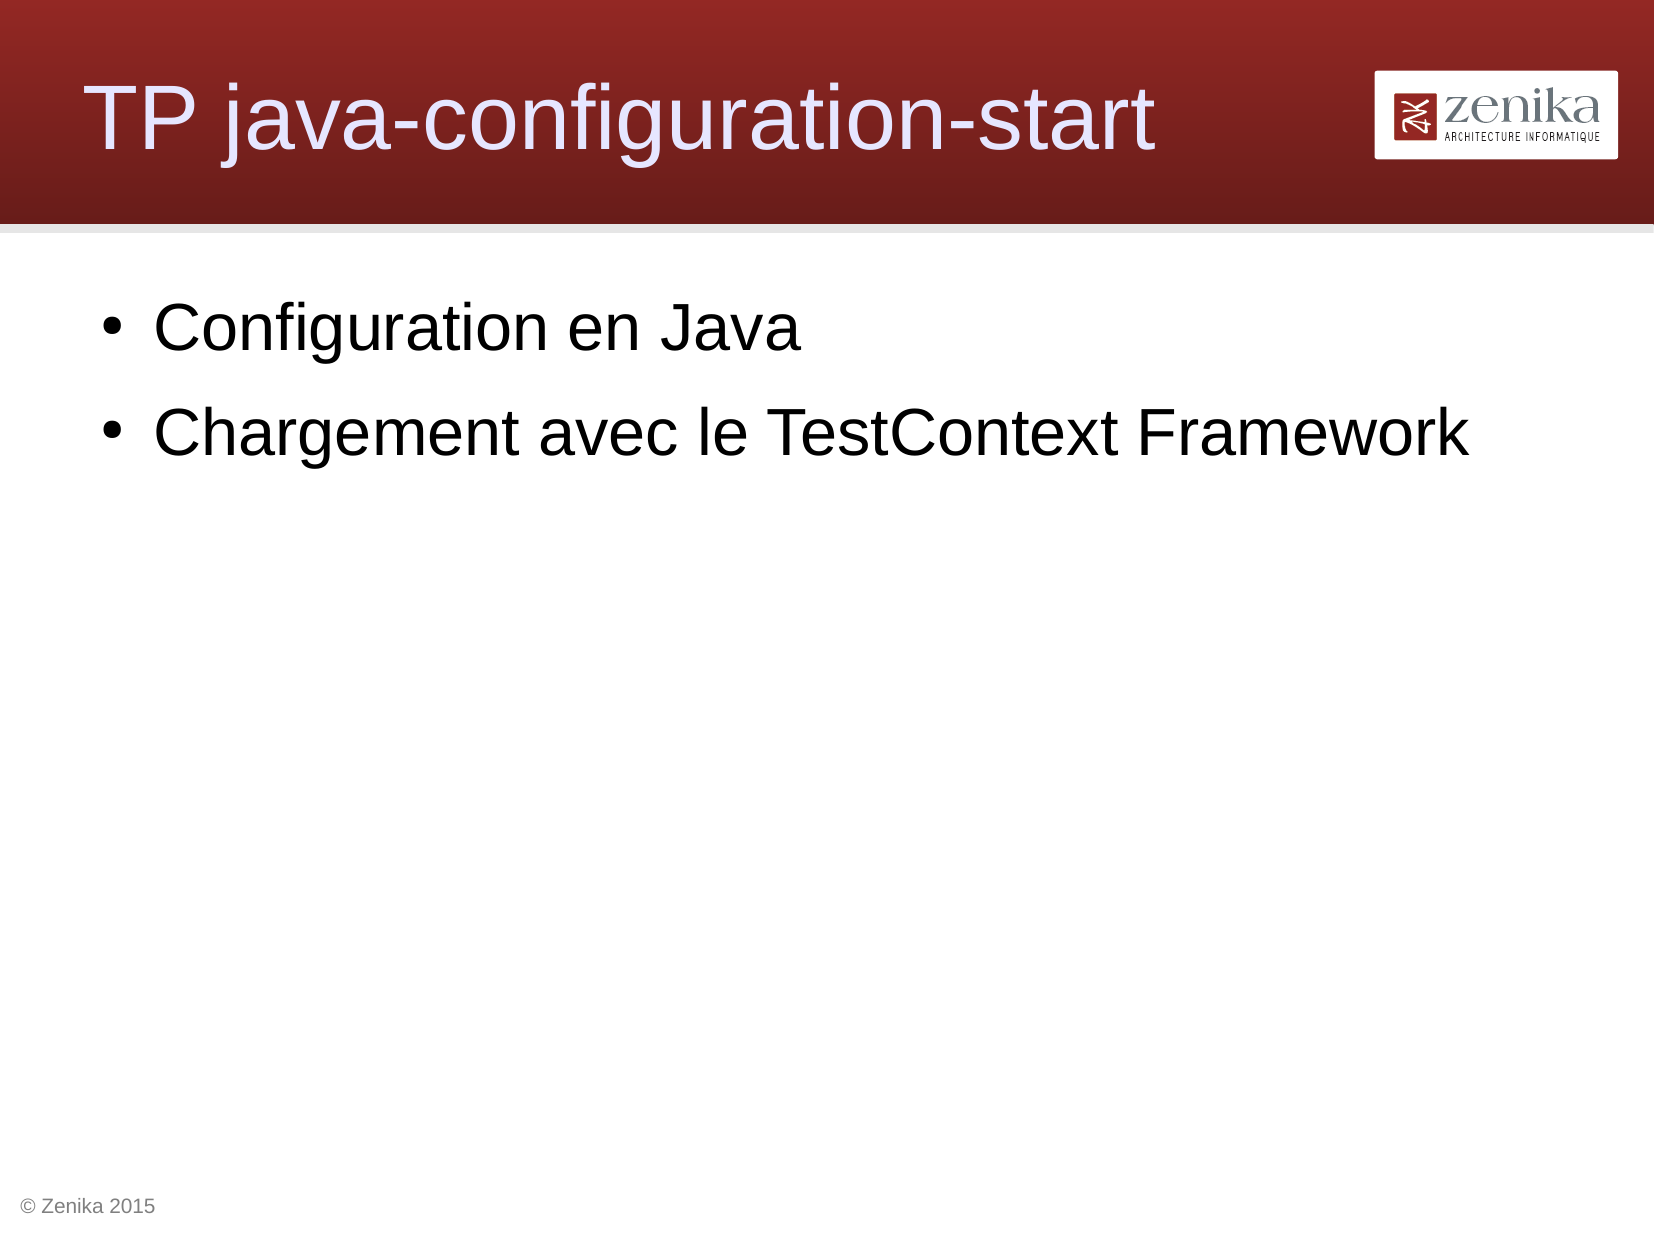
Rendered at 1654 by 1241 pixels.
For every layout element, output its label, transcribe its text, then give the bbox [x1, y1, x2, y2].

picture [1571, 82, 1600, 149]
list Configuration en Java Chargement avec le TestContext Framework [82, 290, 1538, 1010]
title TP java-configuration-start [82, 13, 1571, 222]
